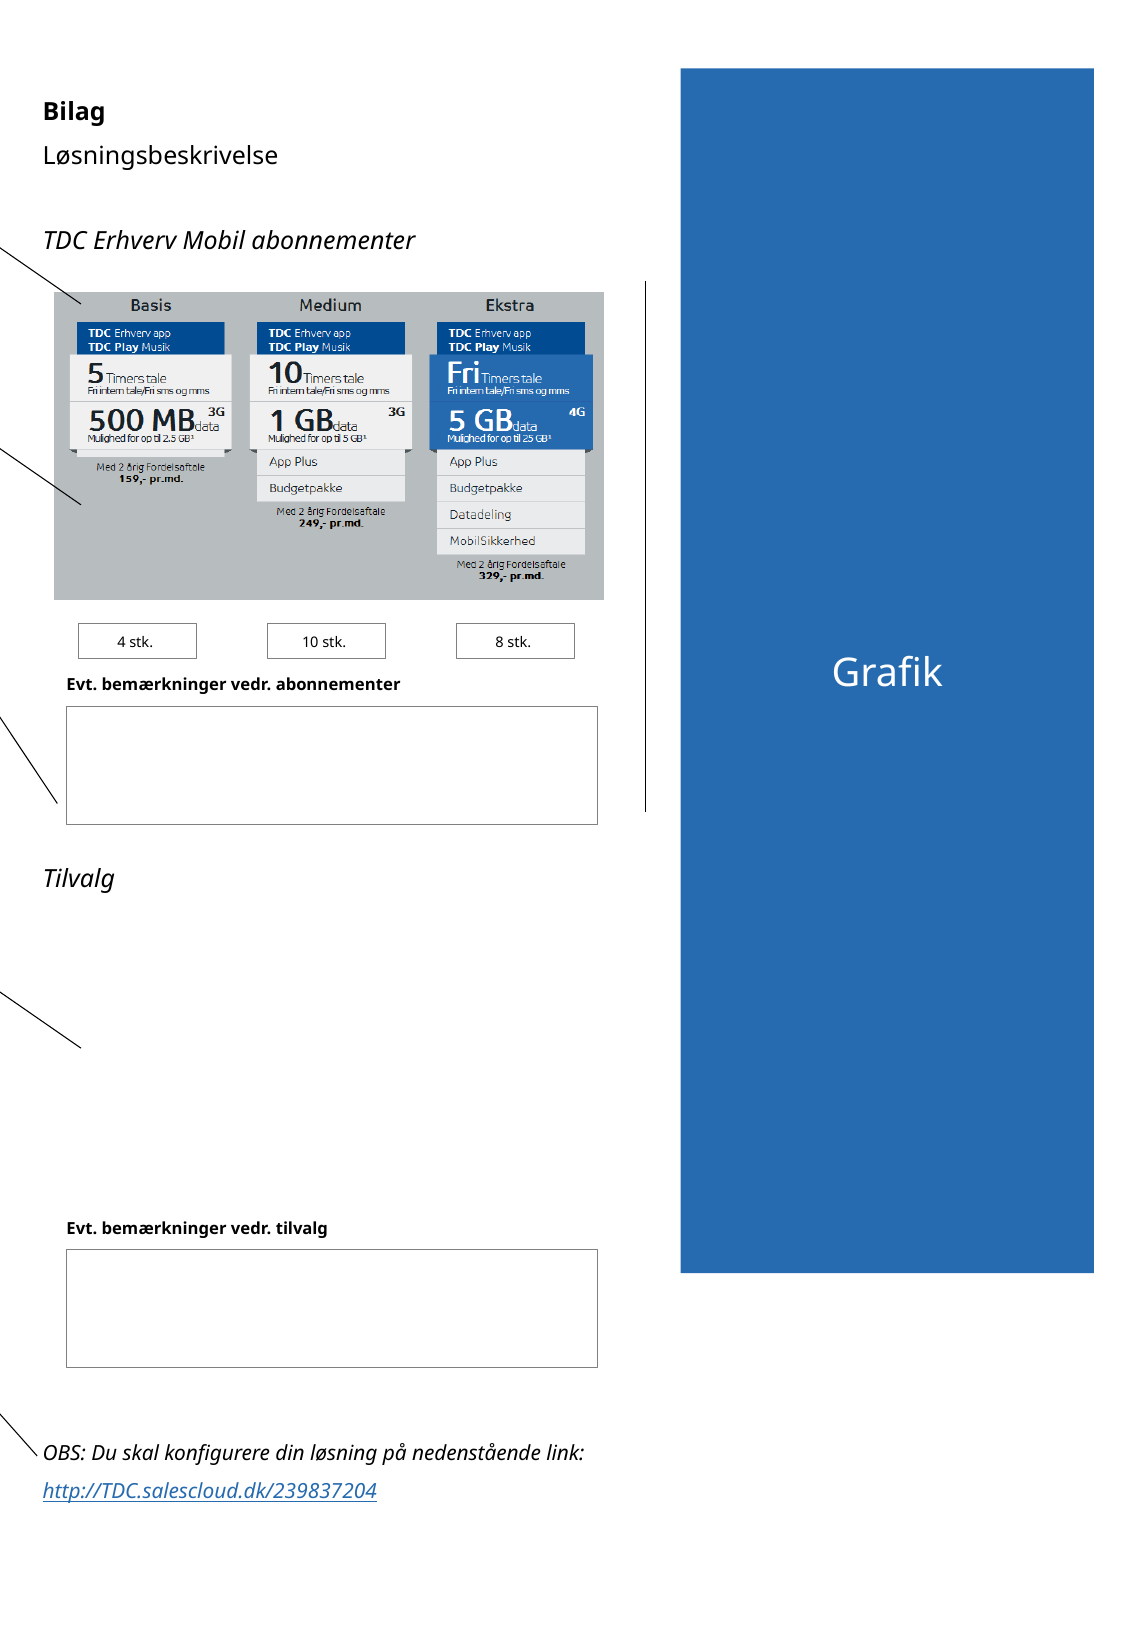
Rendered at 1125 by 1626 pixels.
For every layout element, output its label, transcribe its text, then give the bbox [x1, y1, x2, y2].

text_box 8 stk. [456, 623, 575, 659]
text_box Evt. bemærkninger vedr. tilvalg [66, 1217, 492, 1238]
text_box OBS: Du skal konfigurere din løsning på nedenstående link: http://TDC.salescloud.dk/239837204 [42, 1426, 1071, 1474]
text_box [66, 706, 598, 825]
text_box 10 stk. [267, 623, 386, 659]
text_box Tilvalg [42, 847, 634, 896]
picture [54, 292, 604, 600]
text_box Evt. bemærkninger vedr. abonnementer [66, 674, 492, 695]
text_box TDC Erhverv Mobil abonnementer [42, 210, 634, 258]
text_box Bilag Løsningsbeskrivelse [42, 80, 634, 163]
text_box Grafik [680, 68, 1094, 1274]
text_box 4 stk. [78, 623, 197, 659]
text_box [66, 1249, 598, 1368]
text_box [0, 1438, 1125, 1625]
